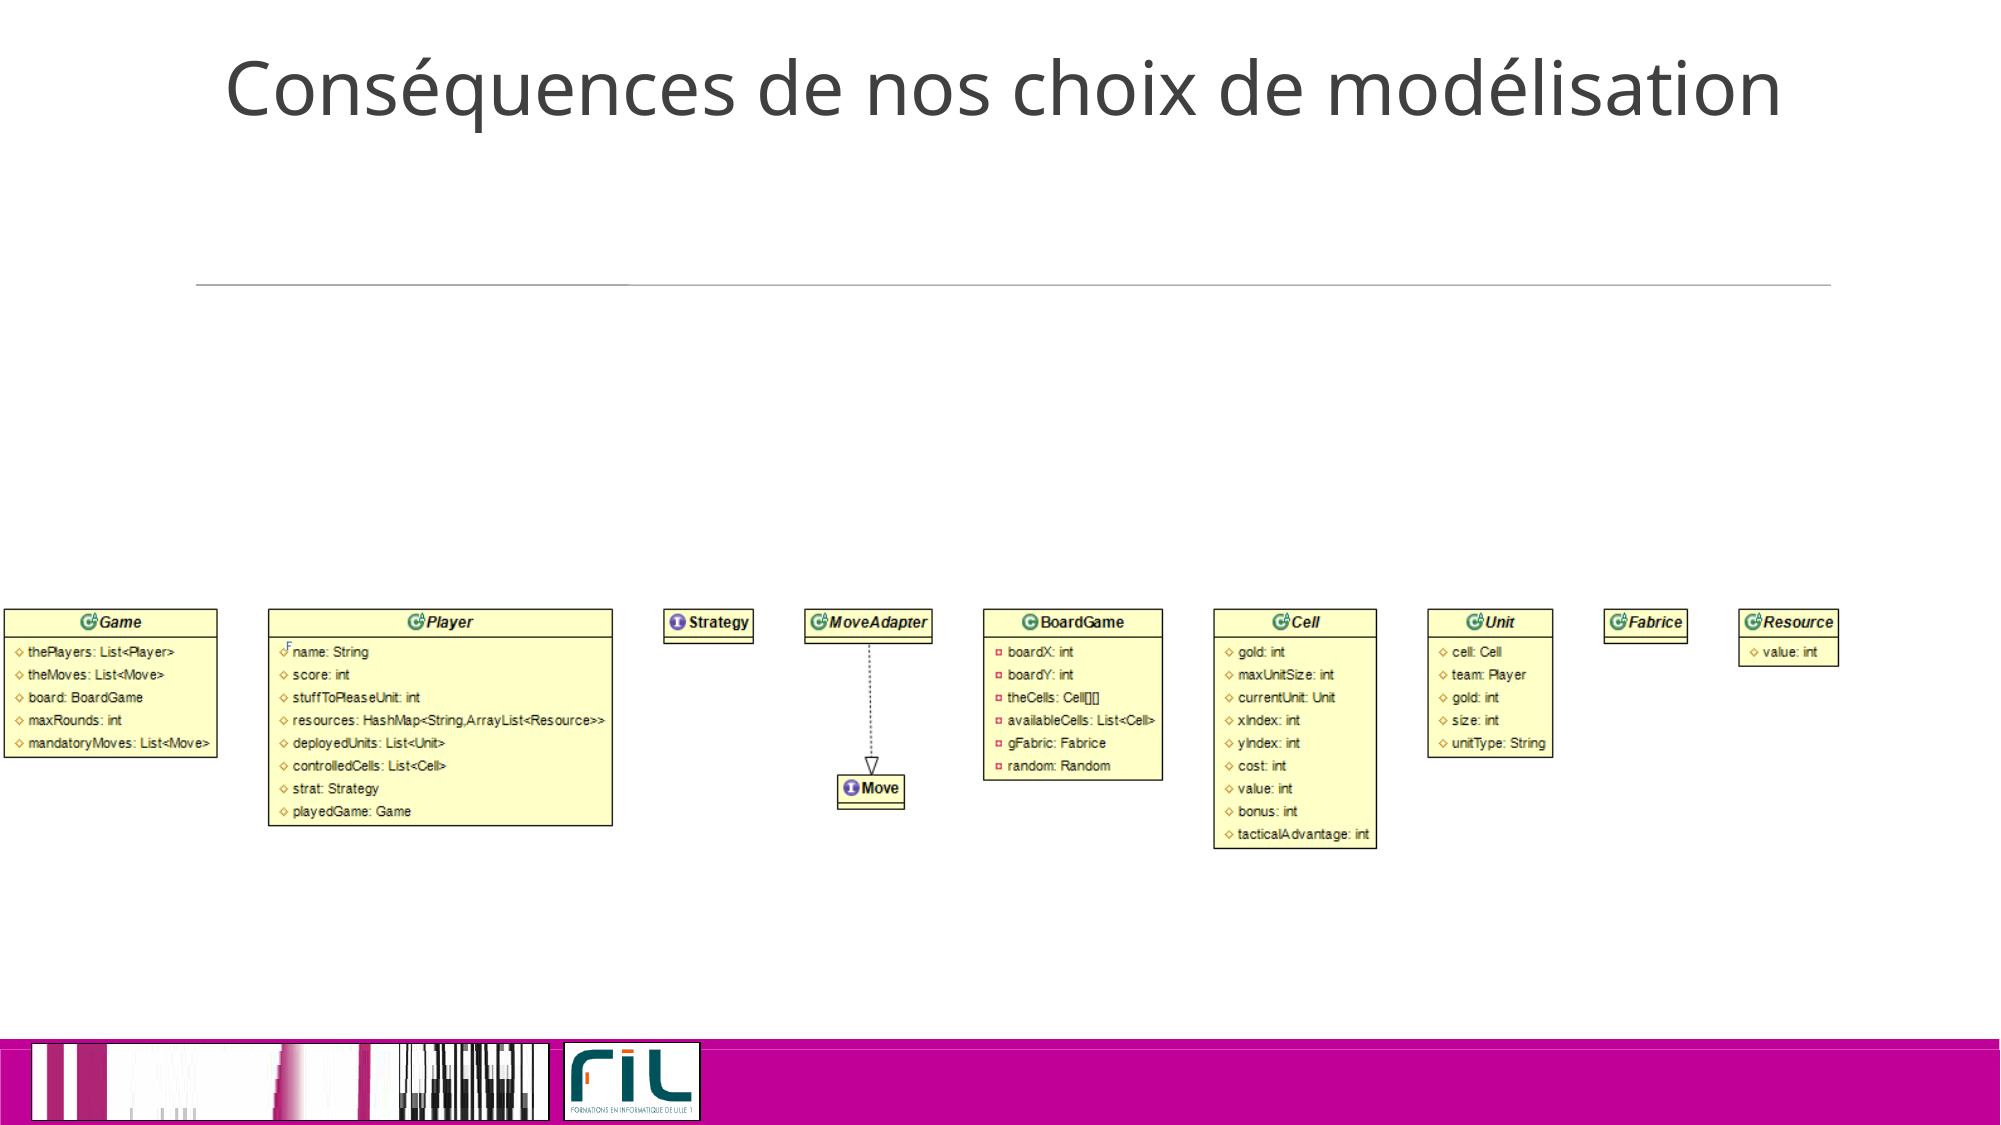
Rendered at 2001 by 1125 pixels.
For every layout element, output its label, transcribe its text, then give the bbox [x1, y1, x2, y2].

picture [0, 605, 1843, 853]
title Conséquences de nos choix de modélisation [180, 47, 1831, 286]
picture [32, 1044, 549, 1120]
picture [564, 1043, 699, 1120]
